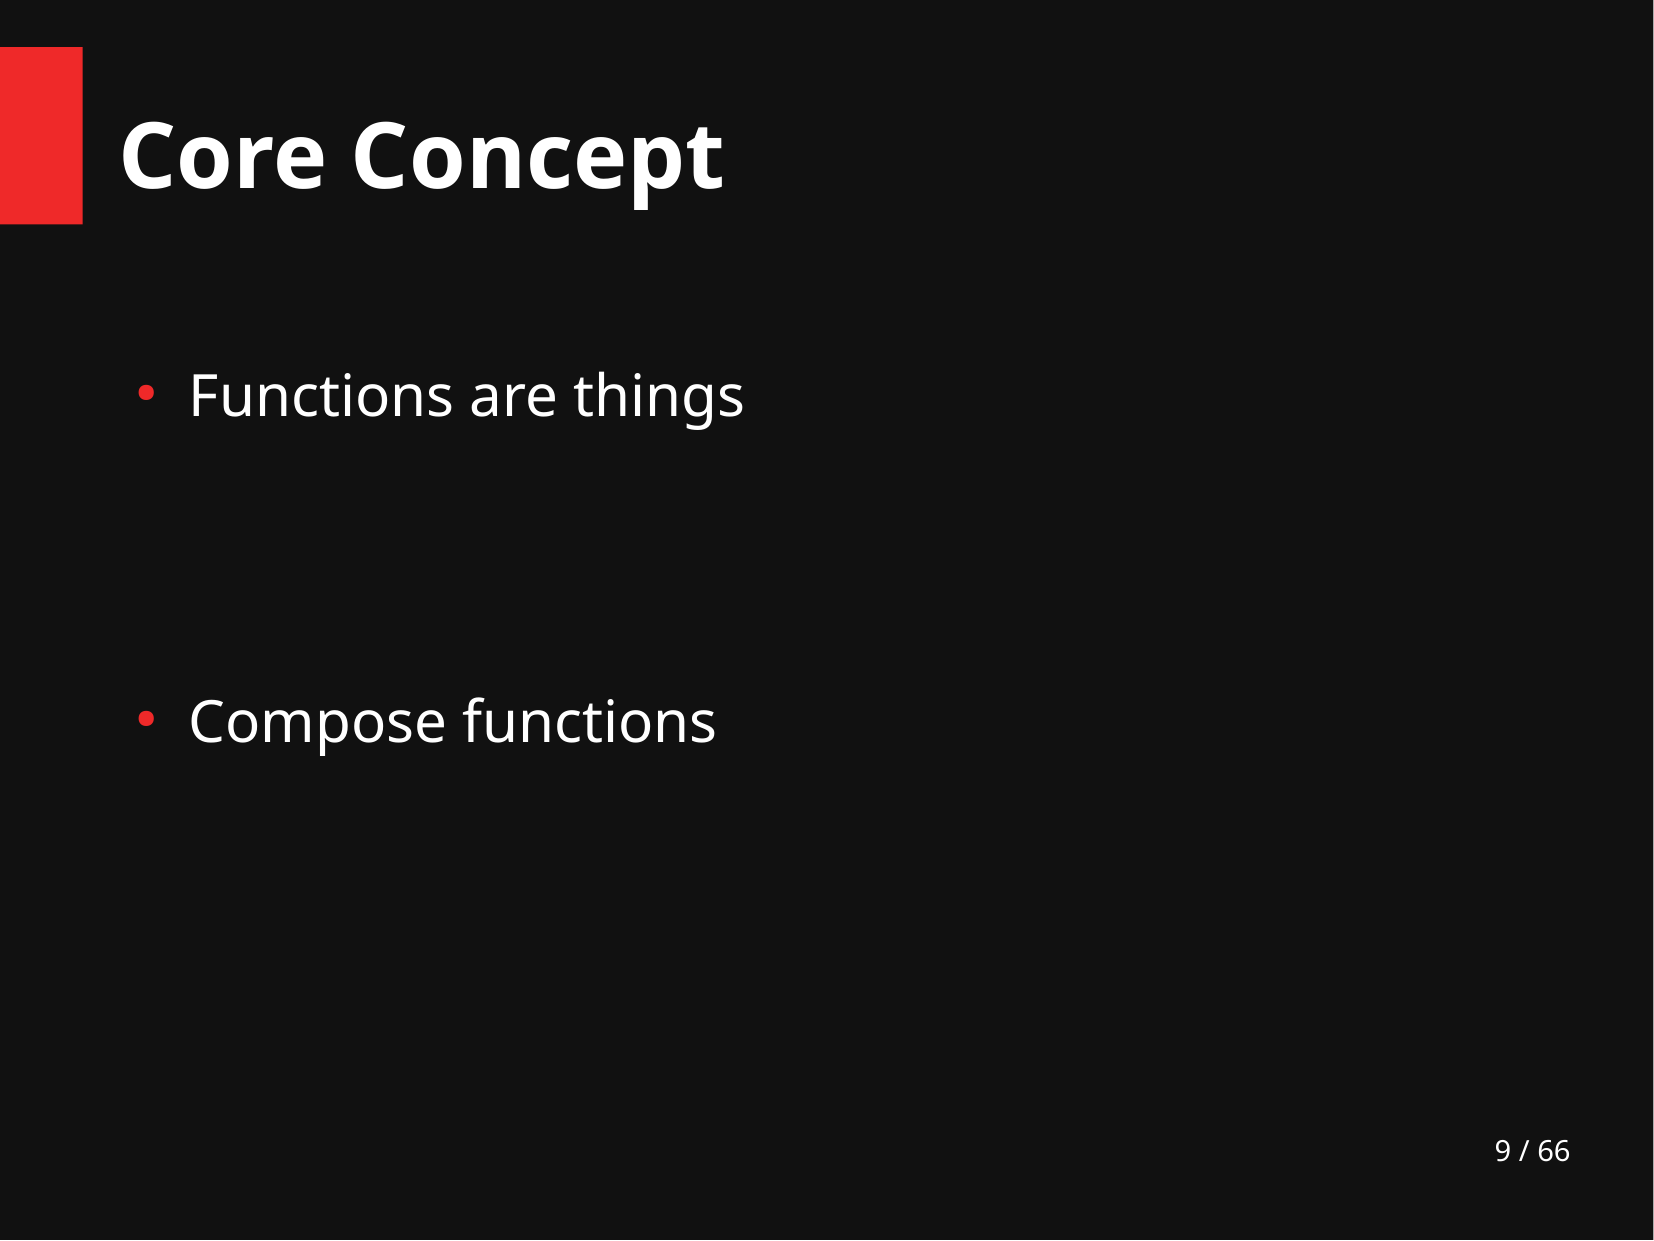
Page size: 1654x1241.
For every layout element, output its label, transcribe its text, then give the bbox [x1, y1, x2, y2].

list Functions are things Compose functions [118, 354, 1536, 1074]
title Core Concept [118, 49, 1571, 257]
